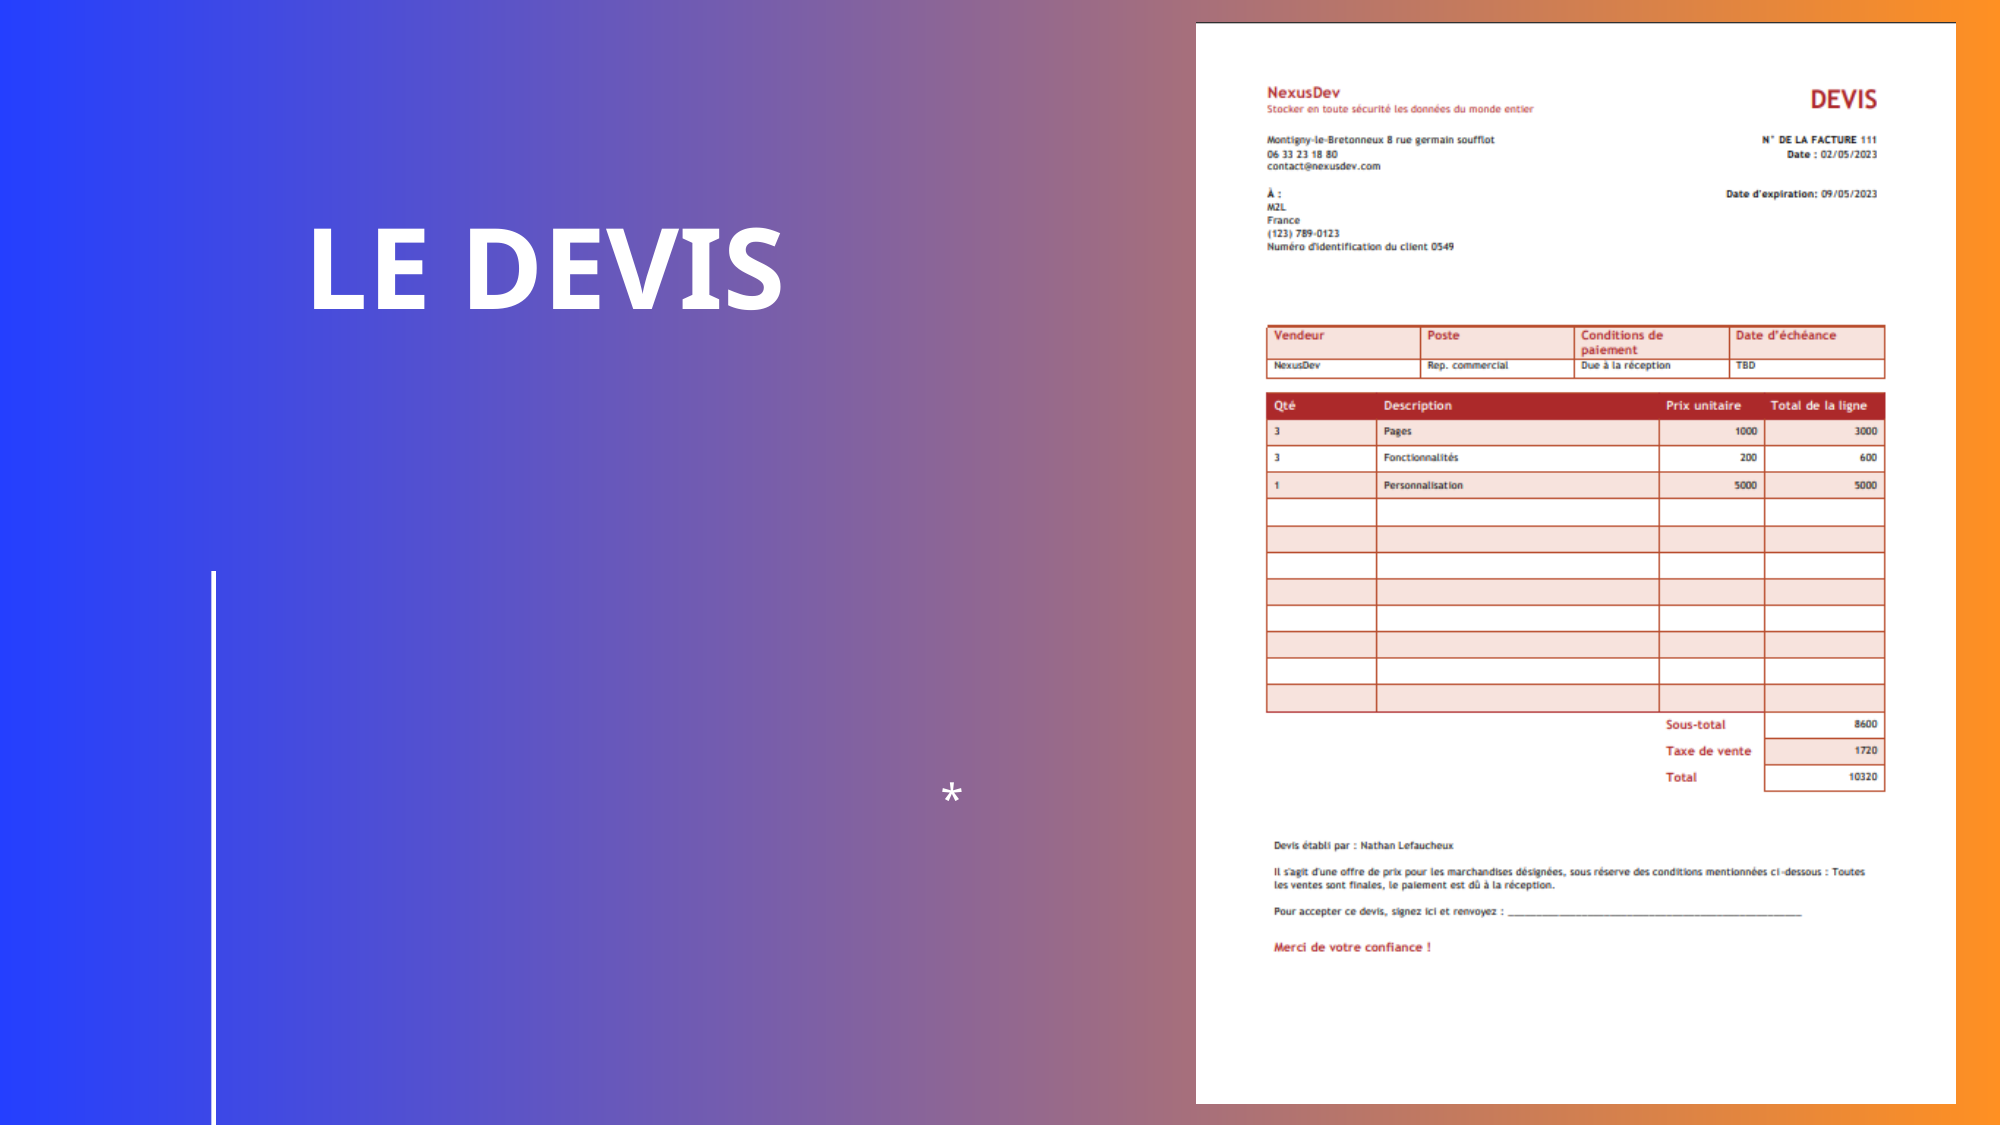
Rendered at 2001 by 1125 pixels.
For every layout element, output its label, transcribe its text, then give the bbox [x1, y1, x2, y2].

subtitle * [925, 771, 1196, 968]
picture [1196, 22, 1956, 1104]
title Le devis [0, 177, 1196, 342]
